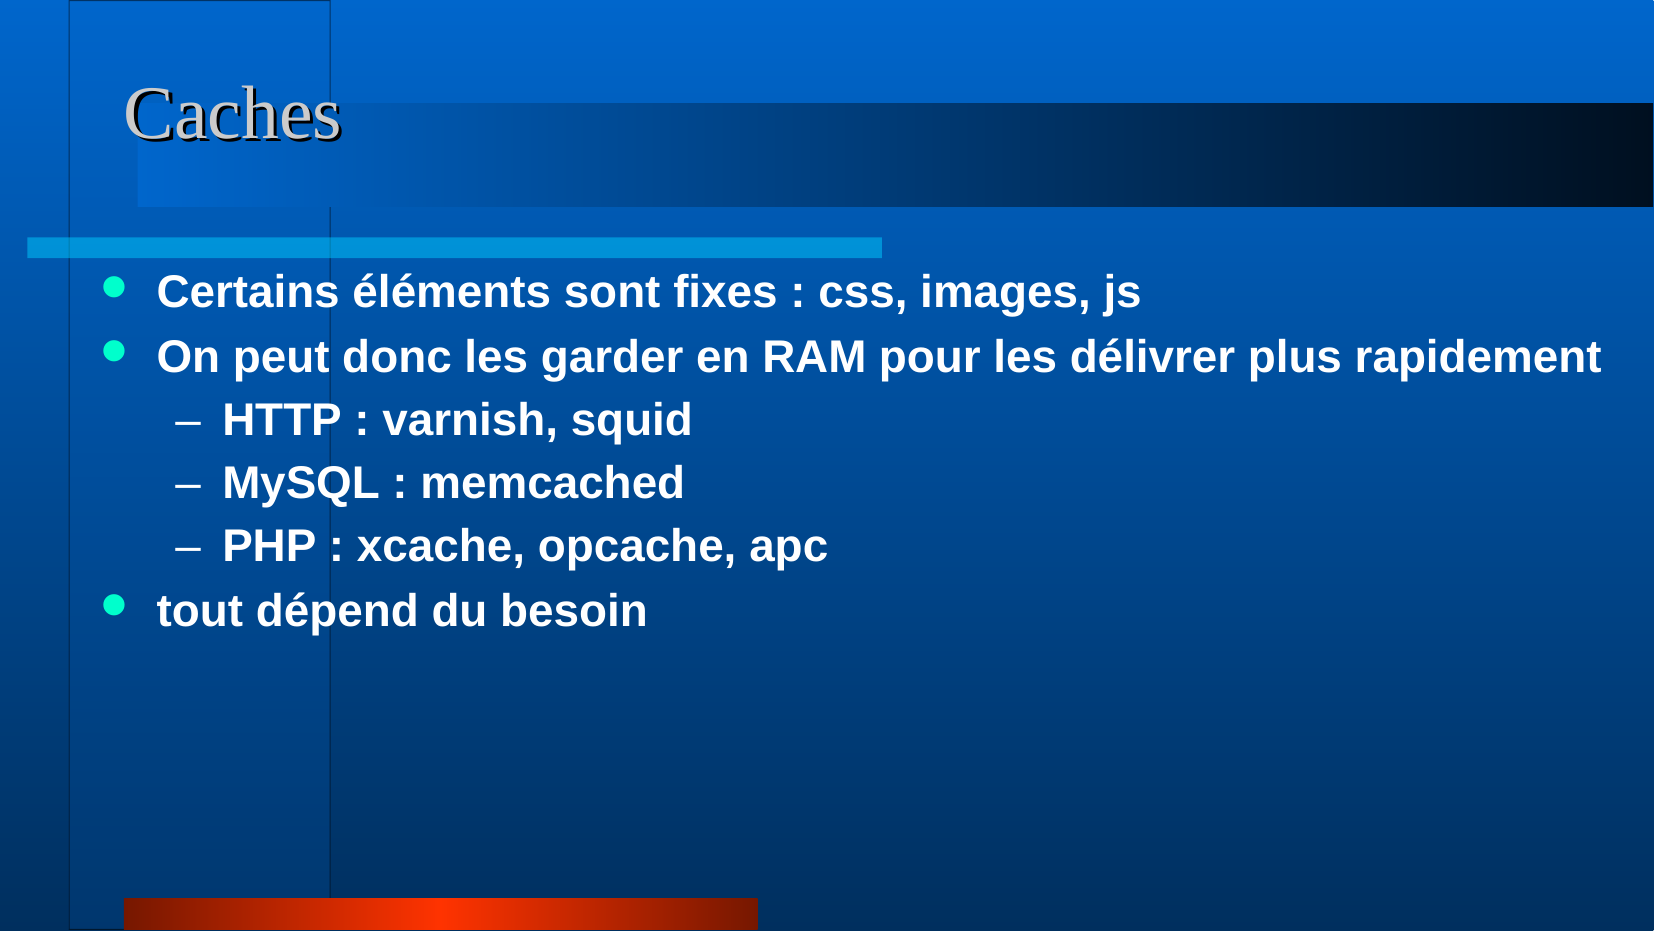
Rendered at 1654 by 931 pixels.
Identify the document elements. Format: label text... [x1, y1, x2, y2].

list Certains éléments sont fixes : css, images, js On peut donc les garder en RAM pour les délivrer plus rapidement HTTP : varnish, squid MySQL : memcached PHP : xcache, opcache, apc tout dépend du besoin [100, 265, 1625, 922]
title Caches [123, 15, 1530, 210]
